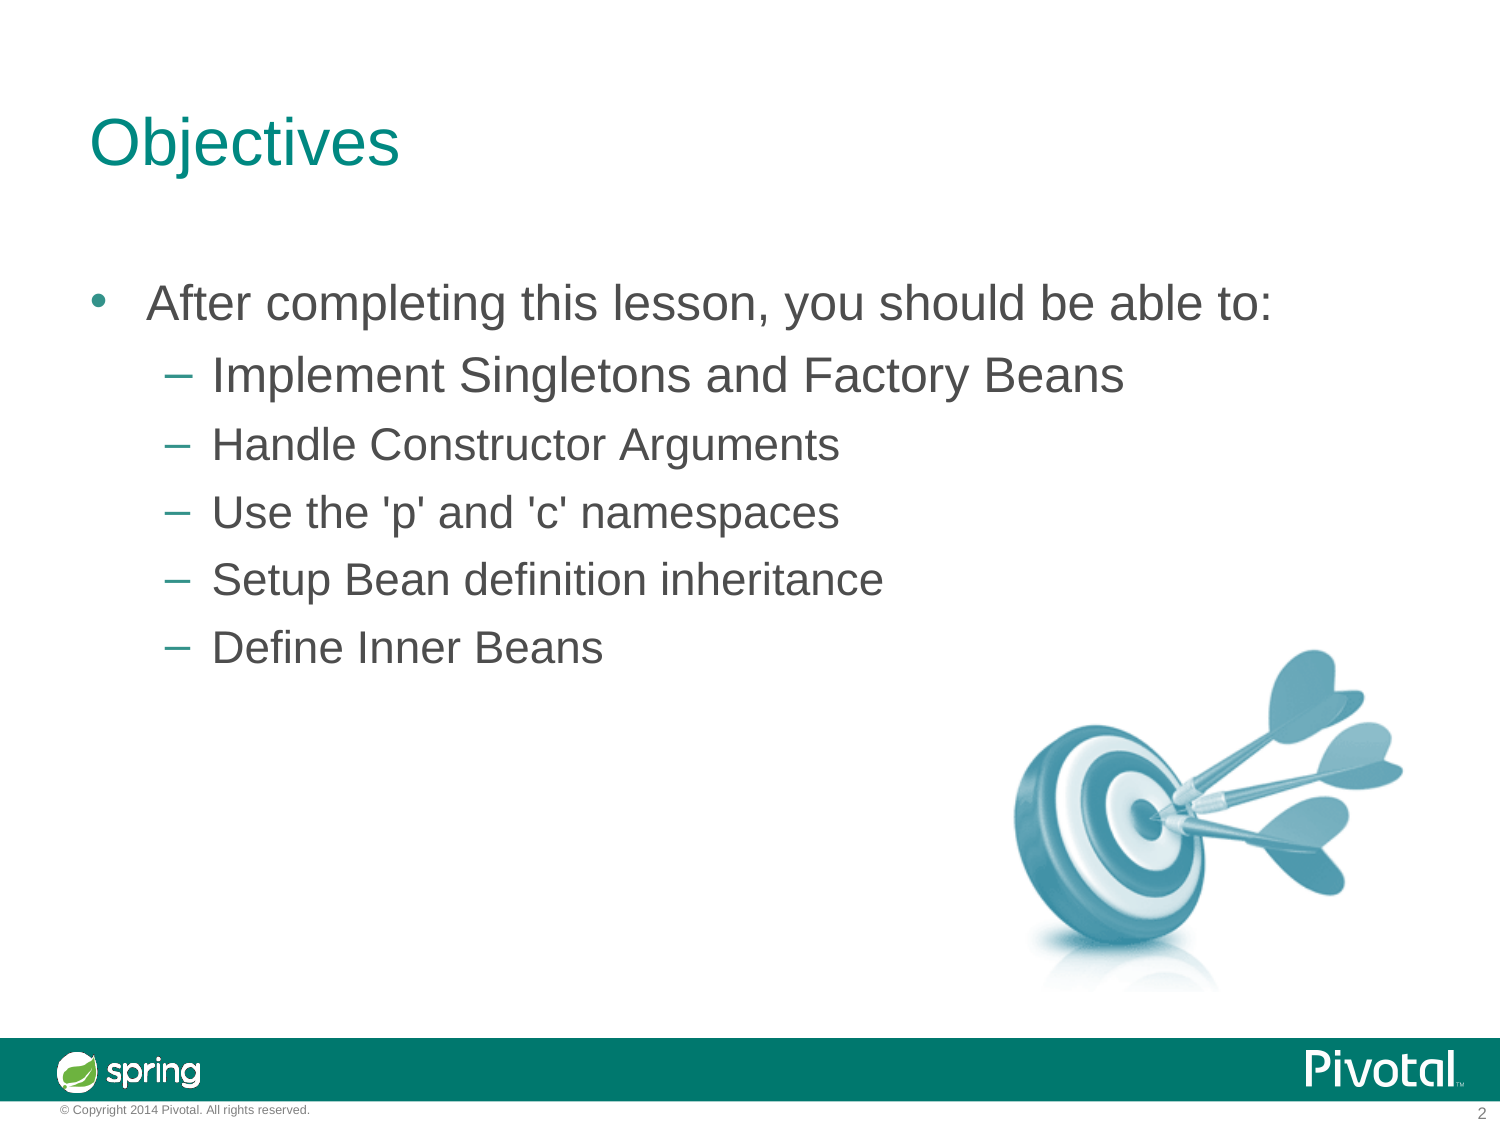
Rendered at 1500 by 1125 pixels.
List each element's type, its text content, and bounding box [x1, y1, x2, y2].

list After completing this lesson, you should be able to: Implement Singletons and Factory Beans Handle Constructor Arguments Use the 'p' and 'c' namespaces Setup Bean definition inheritance Define Inner Beans [75, 262, 1426, 1005]
picture [32, 1041, 210, 1103]
picture [1306, 1050, 1464, 1087]
title Objectives [75, 45, 1426, 233]
